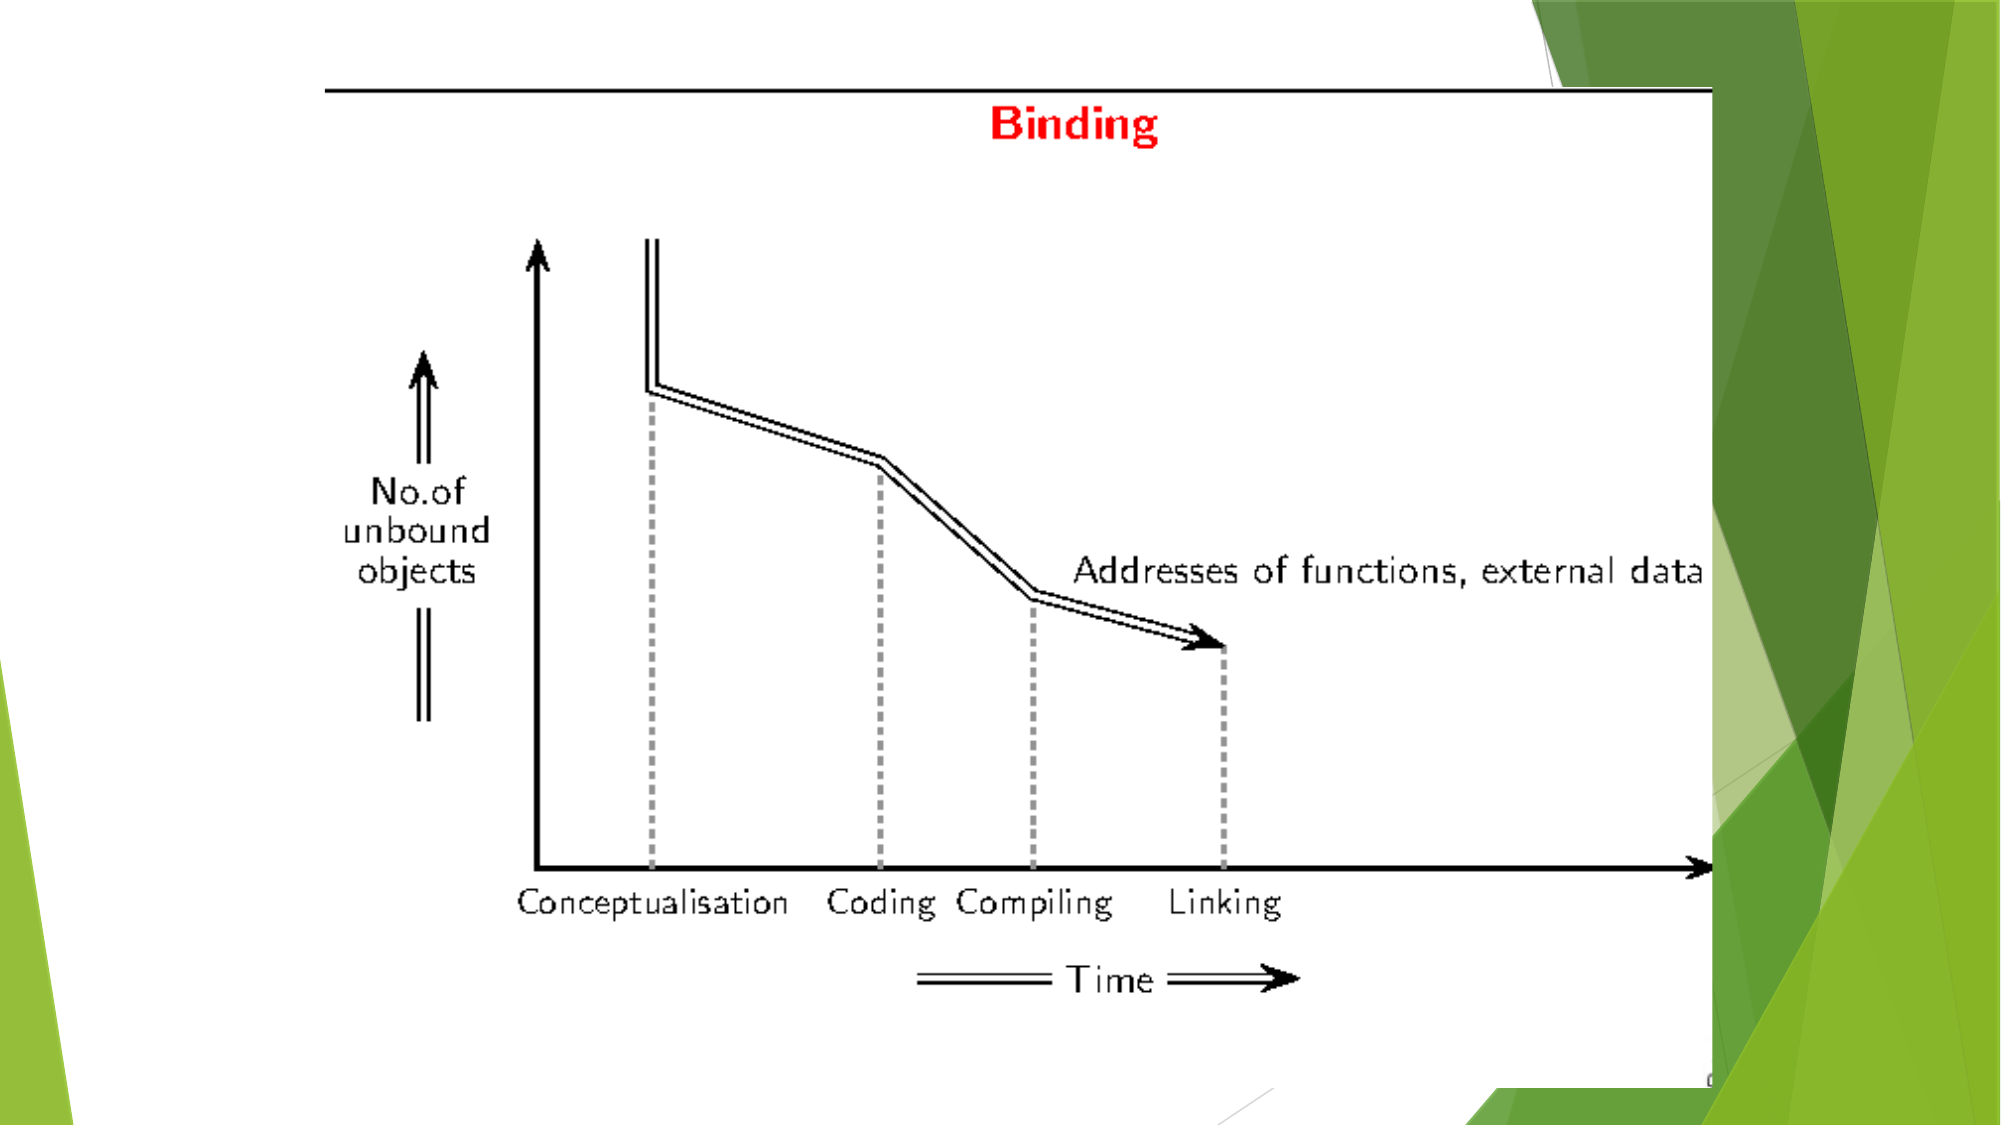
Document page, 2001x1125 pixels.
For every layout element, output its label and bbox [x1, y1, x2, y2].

picture [324, 87, 1713, 1088]
